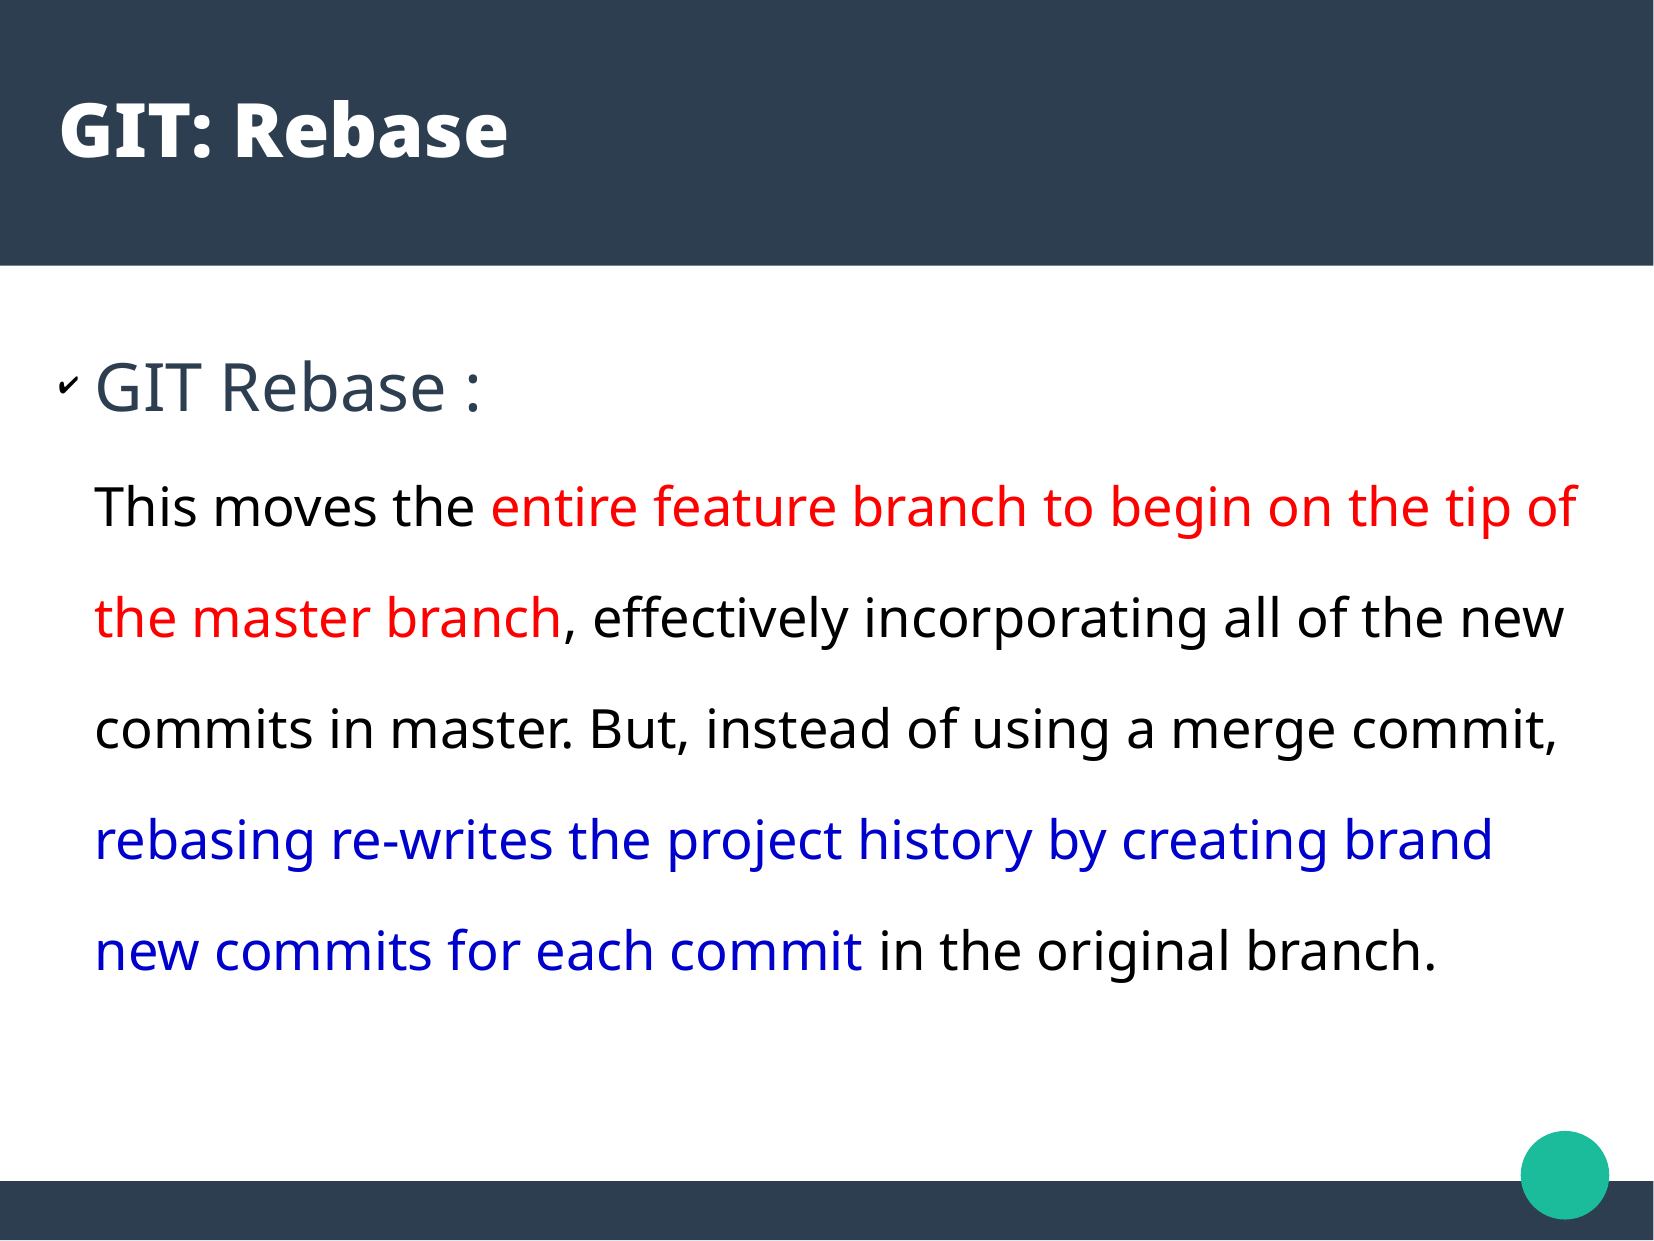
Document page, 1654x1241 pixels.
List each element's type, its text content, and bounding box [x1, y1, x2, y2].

subtitle GIT Rebase : This moves the entire feature branch to begin on the tip of the master branch, effectively incorporating all of the new commits in master. But, instead of using a merge commit, rebasing re-writes the project history by creating brand new commits for each commit in the original branch. [59, 295, 1595, 1229]
title GIT: Rebase [59, 40, 1595, 216]
